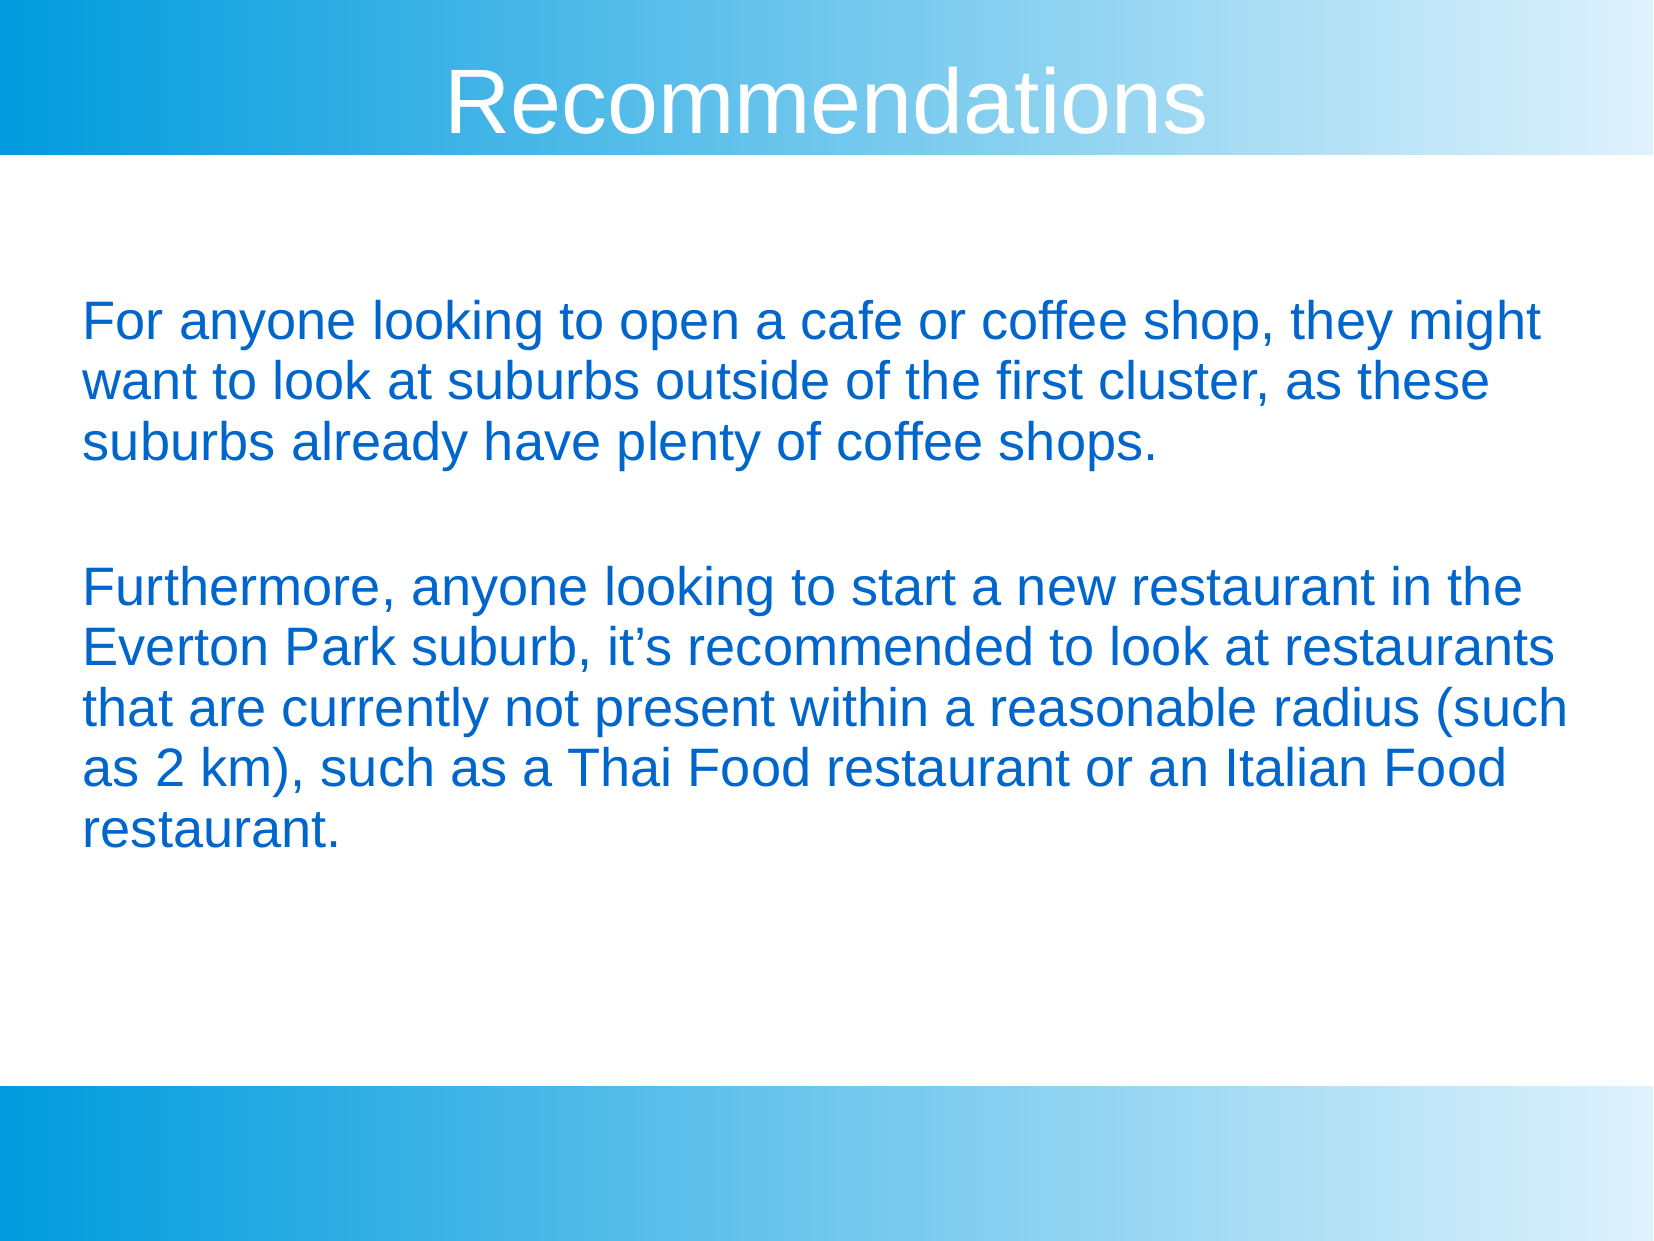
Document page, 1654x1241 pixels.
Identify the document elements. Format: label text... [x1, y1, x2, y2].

title Recommendations [82, 49, 1571, 155]
list For anyone looking to open a cafe or coffee shop, they might want to look at suburbs outside of the first cluster, as these suburbs already have plenty of coffee shops. Furthermore, anyone looking to start a new restaurant in the Everton Park suburb, it’s recommended to look at restaurants that are currently not present within a reasonable radius (such as 2 km), such as a Thai Food restaurant or an Italian Food restaurant. [82, 290, 1571, 1010]
